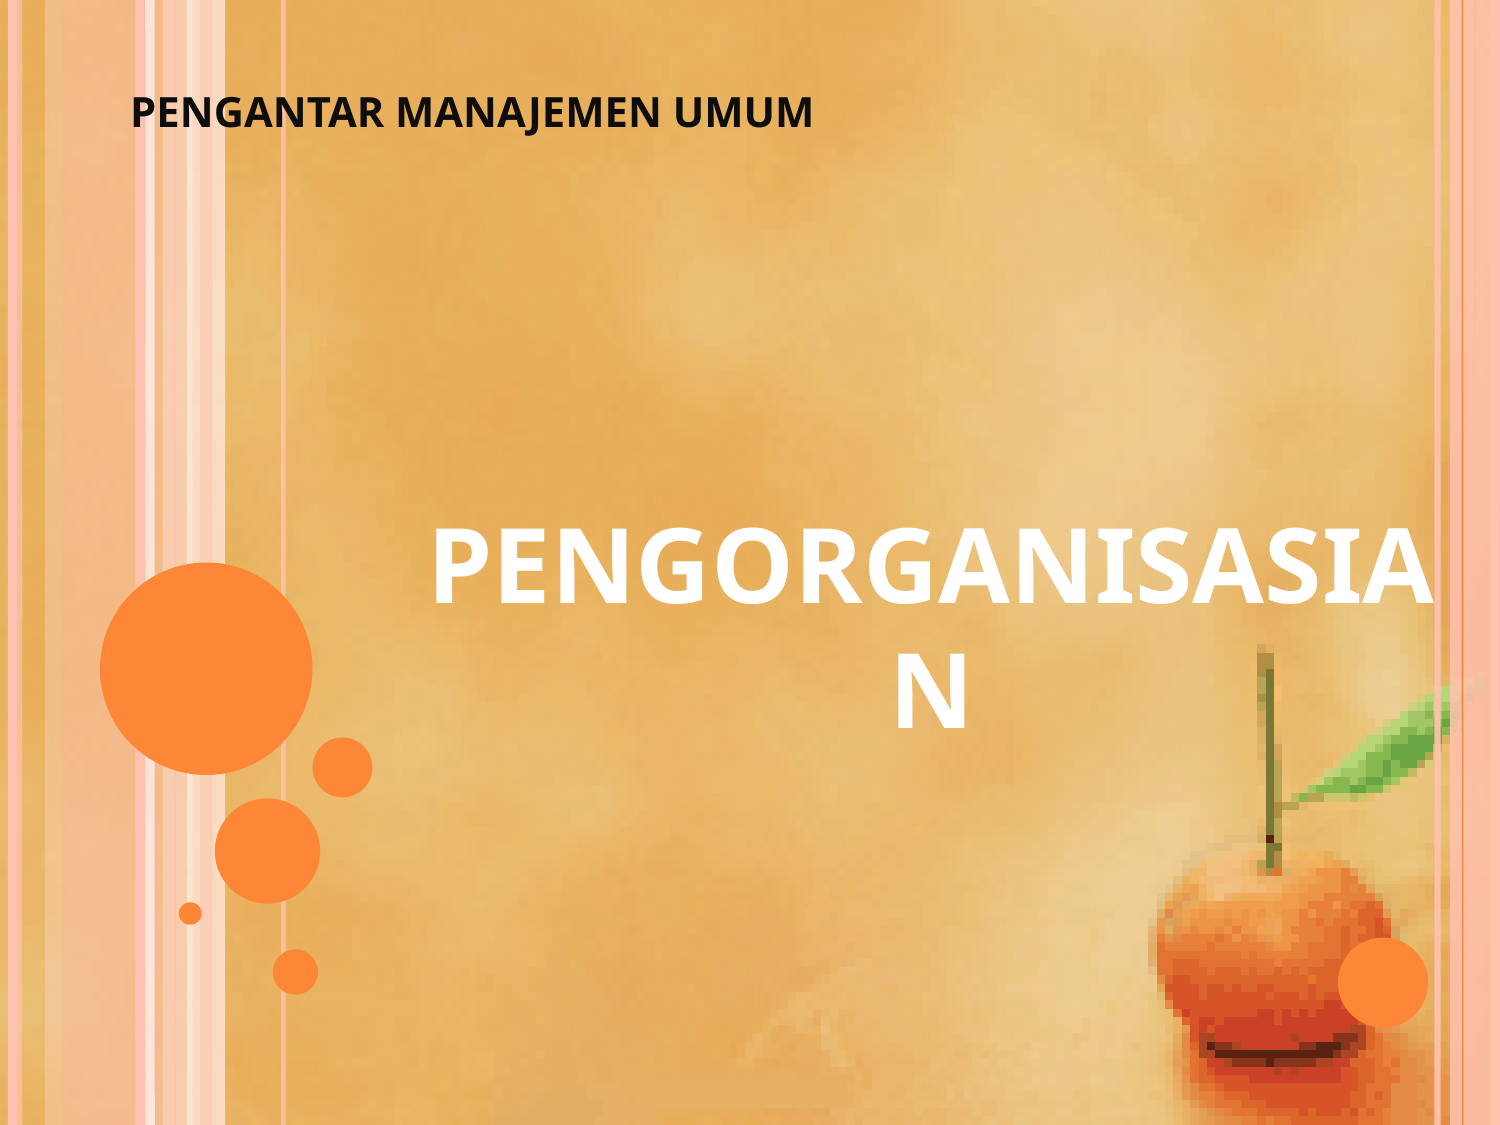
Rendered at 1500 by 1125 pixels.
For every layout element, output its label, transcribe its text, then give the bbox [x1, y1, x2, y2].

subtitle PENGANTAR MANAJEMEN UMUM [41, 78, 904, 185]
title pengorganisasian [407, 491, 1456, 905]
